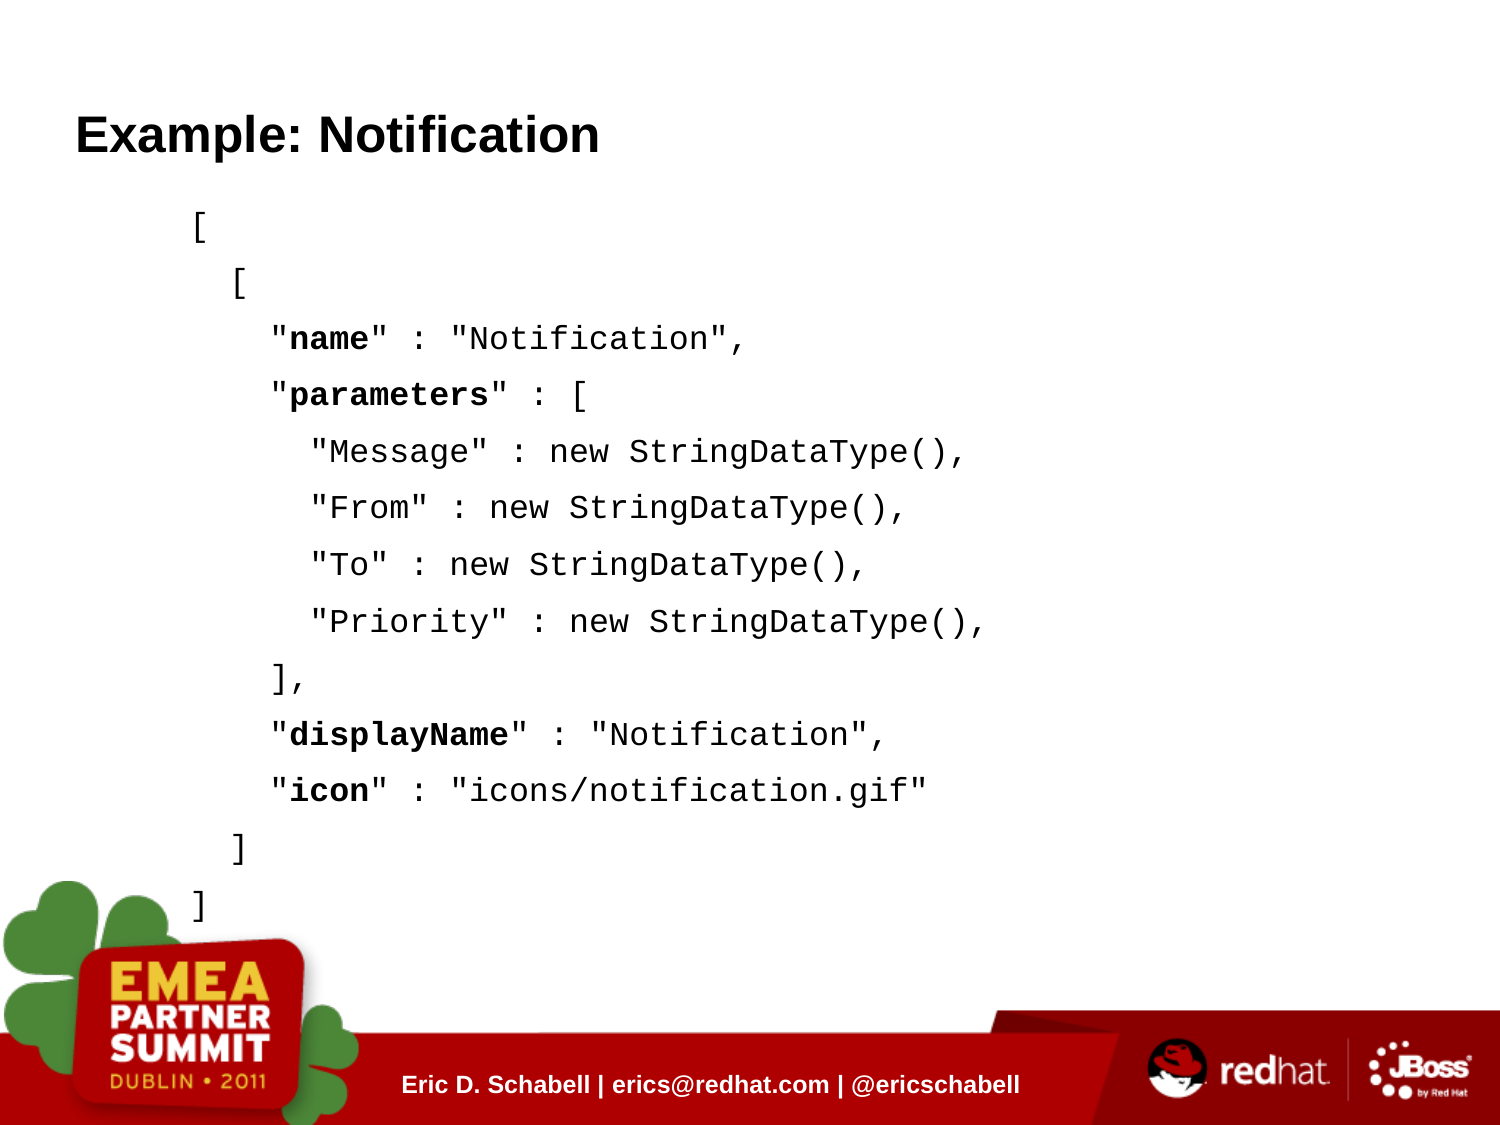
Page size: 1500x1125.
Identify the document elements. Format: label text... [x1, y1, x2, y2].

title Example: Notification [74, 50, 1425, 221]
text_box [ [ "name" : "Notification", "parameters" : [ "Message" : new StringDataType(), "From" : new StringDataType(), "To" : new StringDataType(), "Priority" : new StringDataType(), ], "displayName" : "Notification", "icon" : "icons/notification.gif" ] ] [189, 202, 1465, 922]
picture [0, 881, 1500, 1125]
